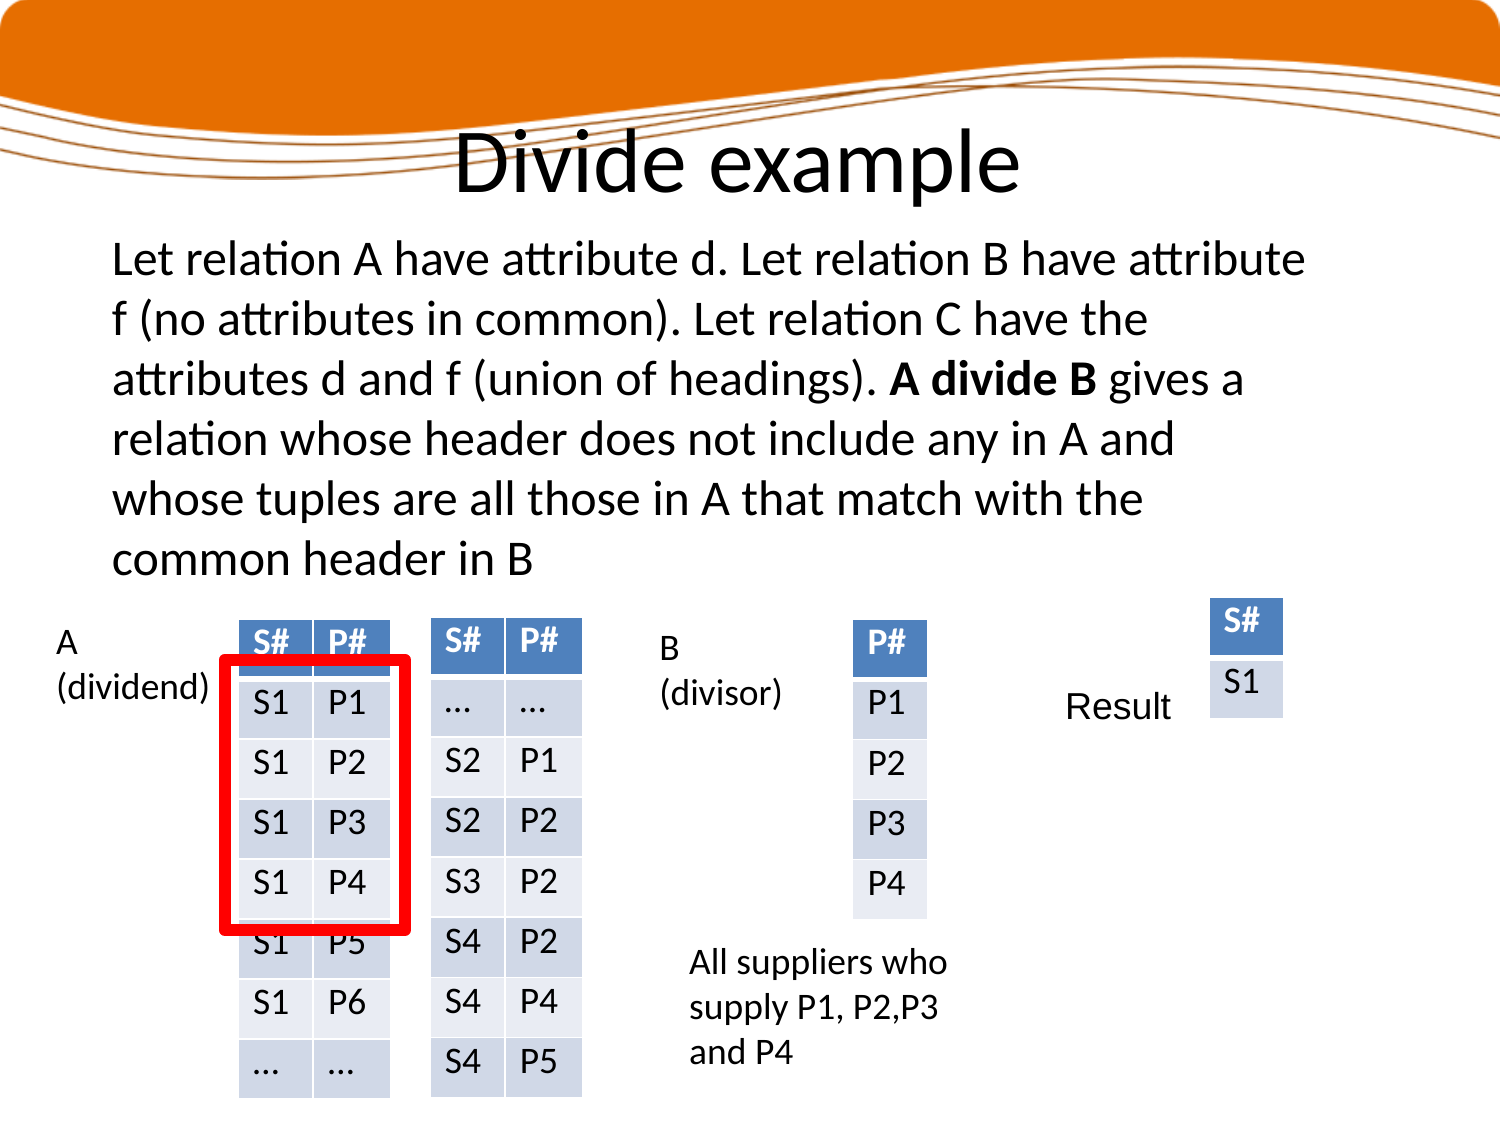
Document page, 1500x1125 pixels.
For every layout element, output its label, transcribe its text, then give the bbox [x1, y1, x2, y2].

text_box Let relation A have attribute d. Let relation B have attribute f (no attributes in common). Let relation C have the attributes d and f (union of headings). A divide B gives a relation whose header does not include any in A and whose tuples are all those in A that match with the common header in B [97, 218, 1326, 594]
table_cell P1 [506, 738, 582, 796]
table_cell … [314, 1040, 390, 1098]
table_header S# [1210, 598, 1283, 655]
text_box A (dividend) [231, 666, 237, 715]
table_cell S1 [239, 936, 312, 978]
table_cell P2 [506, 858, 582, 916]
table_cell P5 [314, 936, 390, 978]
table_cell … [239, 1040, 312, 1098]
table_cell P2 [853, 740, 927, 799]
table_cell P1 [853, 682, 927, 739]
text_box A (dividend) [41, 609, 242, 715]
table_cell P5 [506, 1038, 582, 1097]
table_cell S1 [239, 800, 312, 858]
table_header S# [265, 646, 273, 654]
picture [0, 0, 1500, 180]
table_cell S3 [431, 858, 504, 916]
table_cell P6 [314, 980, 390, 1038]
table_cell S1 [239, 860, 312, 918]
table_cell S4 [431, 1038, 504, 1097]
table_header S# [431, 618, 504, 674]
table_cell P2 [506, 798, 582, 856]
table_header S# [239, 620, 312, 654]
table_cell P2 [506, 918, 582, 977]
table_cell P5 [314, 920, 390, 924]
table_cell P3 [853, 800, 927, 859]
table_cell P2 [314, 740, 390, 798]
table_cell P4 [506, 978, 582, 1037]
text_box All suppliers who supply P1, P2,P3 and P4 [674, 929, 1005, 1080]
text_box Result [1050, 674, 1186, 780]
table_cell P5 [334, 936, 343, 942]
table_cell P4 [853, 860, 927, 919]
table_header P# [314, 666, 390, 676]
table_header P# [335, 633, 342, 642]
table_cell S2 [431, 738, 504, 796]
table_cell S1 [239, 682, 312, 738]
table_header P# [314, 620, 390, 654]
table_cell P4 [314, 860, 390, 918]
table_cell S1 [239, 740, 312, 798]
table_cell S1 [239, 980, 312, 1038]
table_cell S2 [431, 798, 504, 856]
text_box Divide example [165, 93, 1312, 218]
table_cell P3 [314, 800, 390, 858]
table_cell S4 [431, 978, 504, 1037]
text_box B (divisor) [644, 615, 810, 721]
table_cell S4 [431, 918, 504, 977]
table_cell … [431, 680, 504, 736]
table_cell S1 [1210, 661, 1283, 718]
table_header P# [853, 620, 927, 677]
table_header P# [506, 618, 582, 674]
table_cell … [506, 680, 582, 736]
table_cell P1 [314, 682, 390, 738]
table_header S# [239, 666, 312, 676]
table_cell S1 [239, 920, 312, 924]
